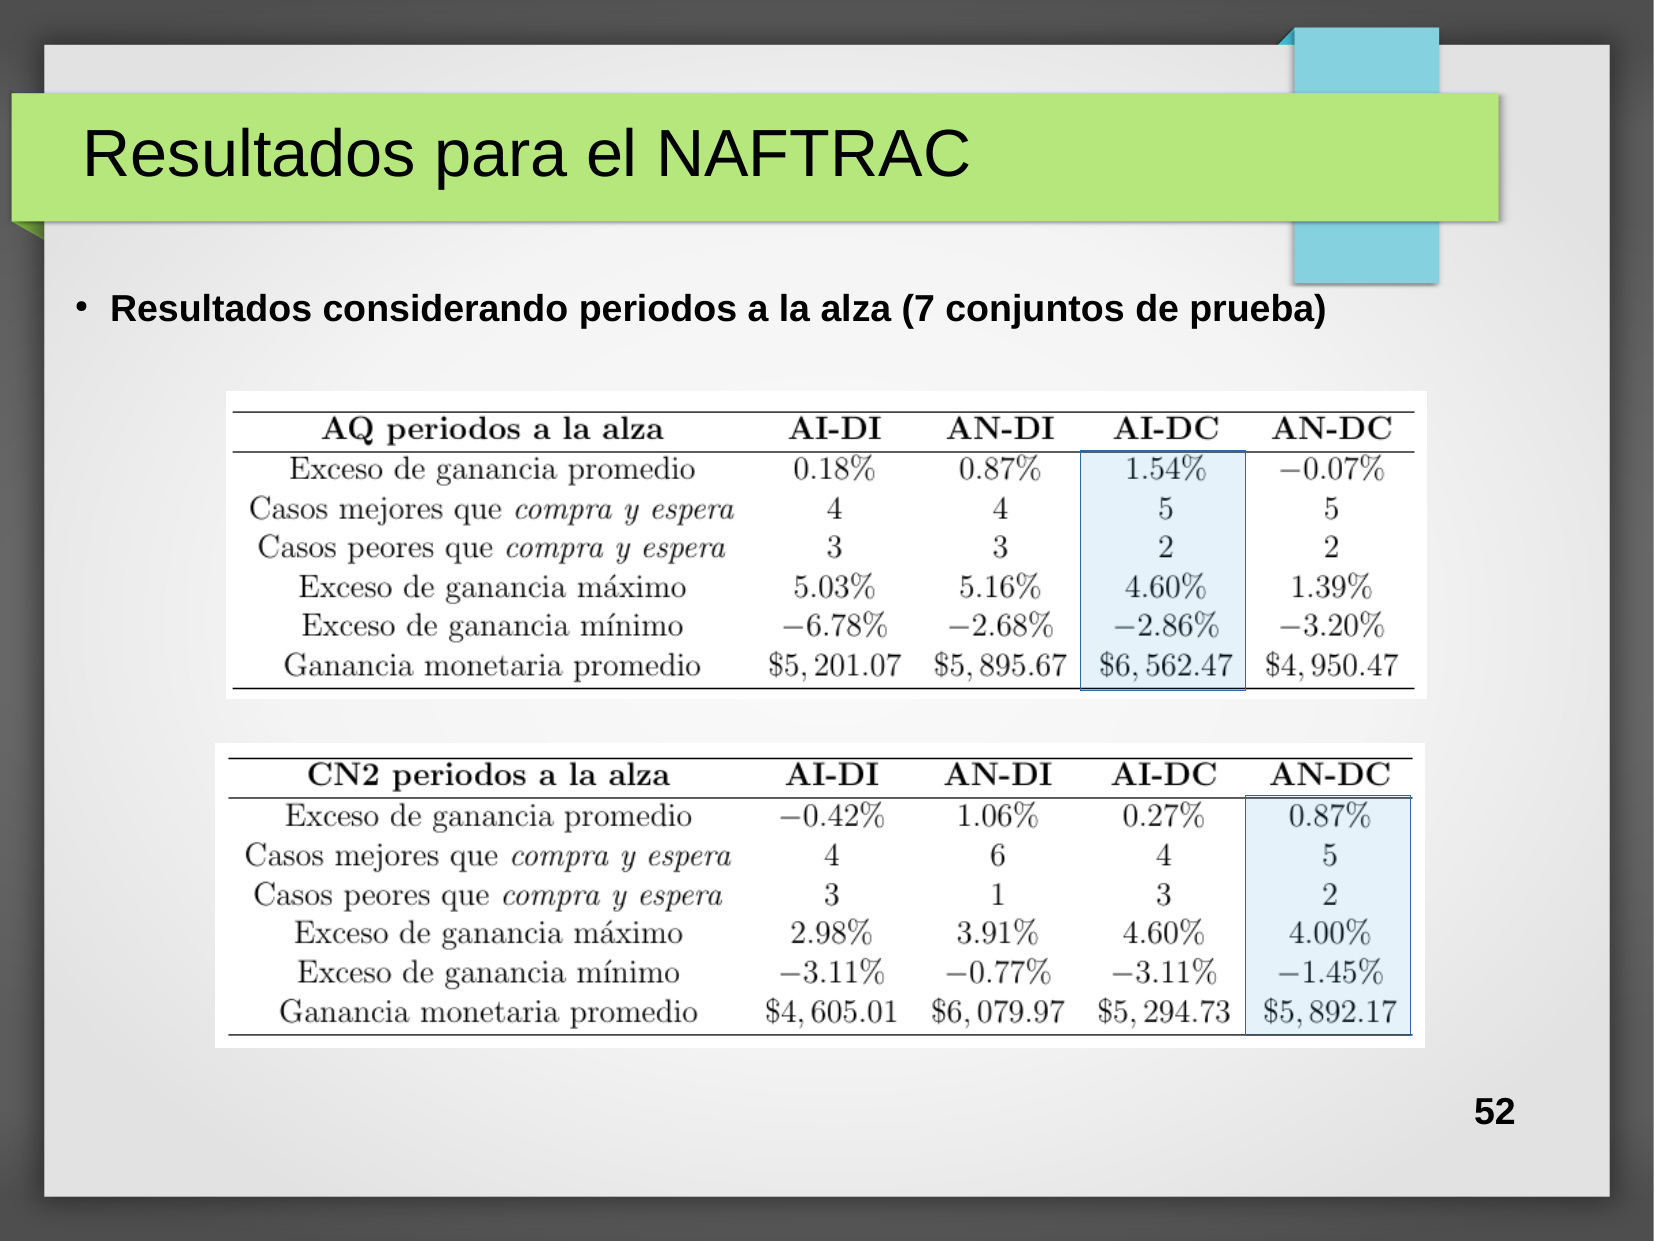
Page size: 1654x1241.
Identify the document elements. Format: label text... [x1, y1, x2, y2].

text_box <number> [1459, 1083, 1654, 1154]
title Resultados para el NAFTRAC [82, 79, 1501, 229]
text_box Resultados considerando periodos a la alza (7 conjuntos de prueba) [60, 279, 1501, 337]
text_box [1080, 450, 1246, 691]
picture [0, 0, 1654, 1241]
text_box [1245, 795, 1411, 1036]
